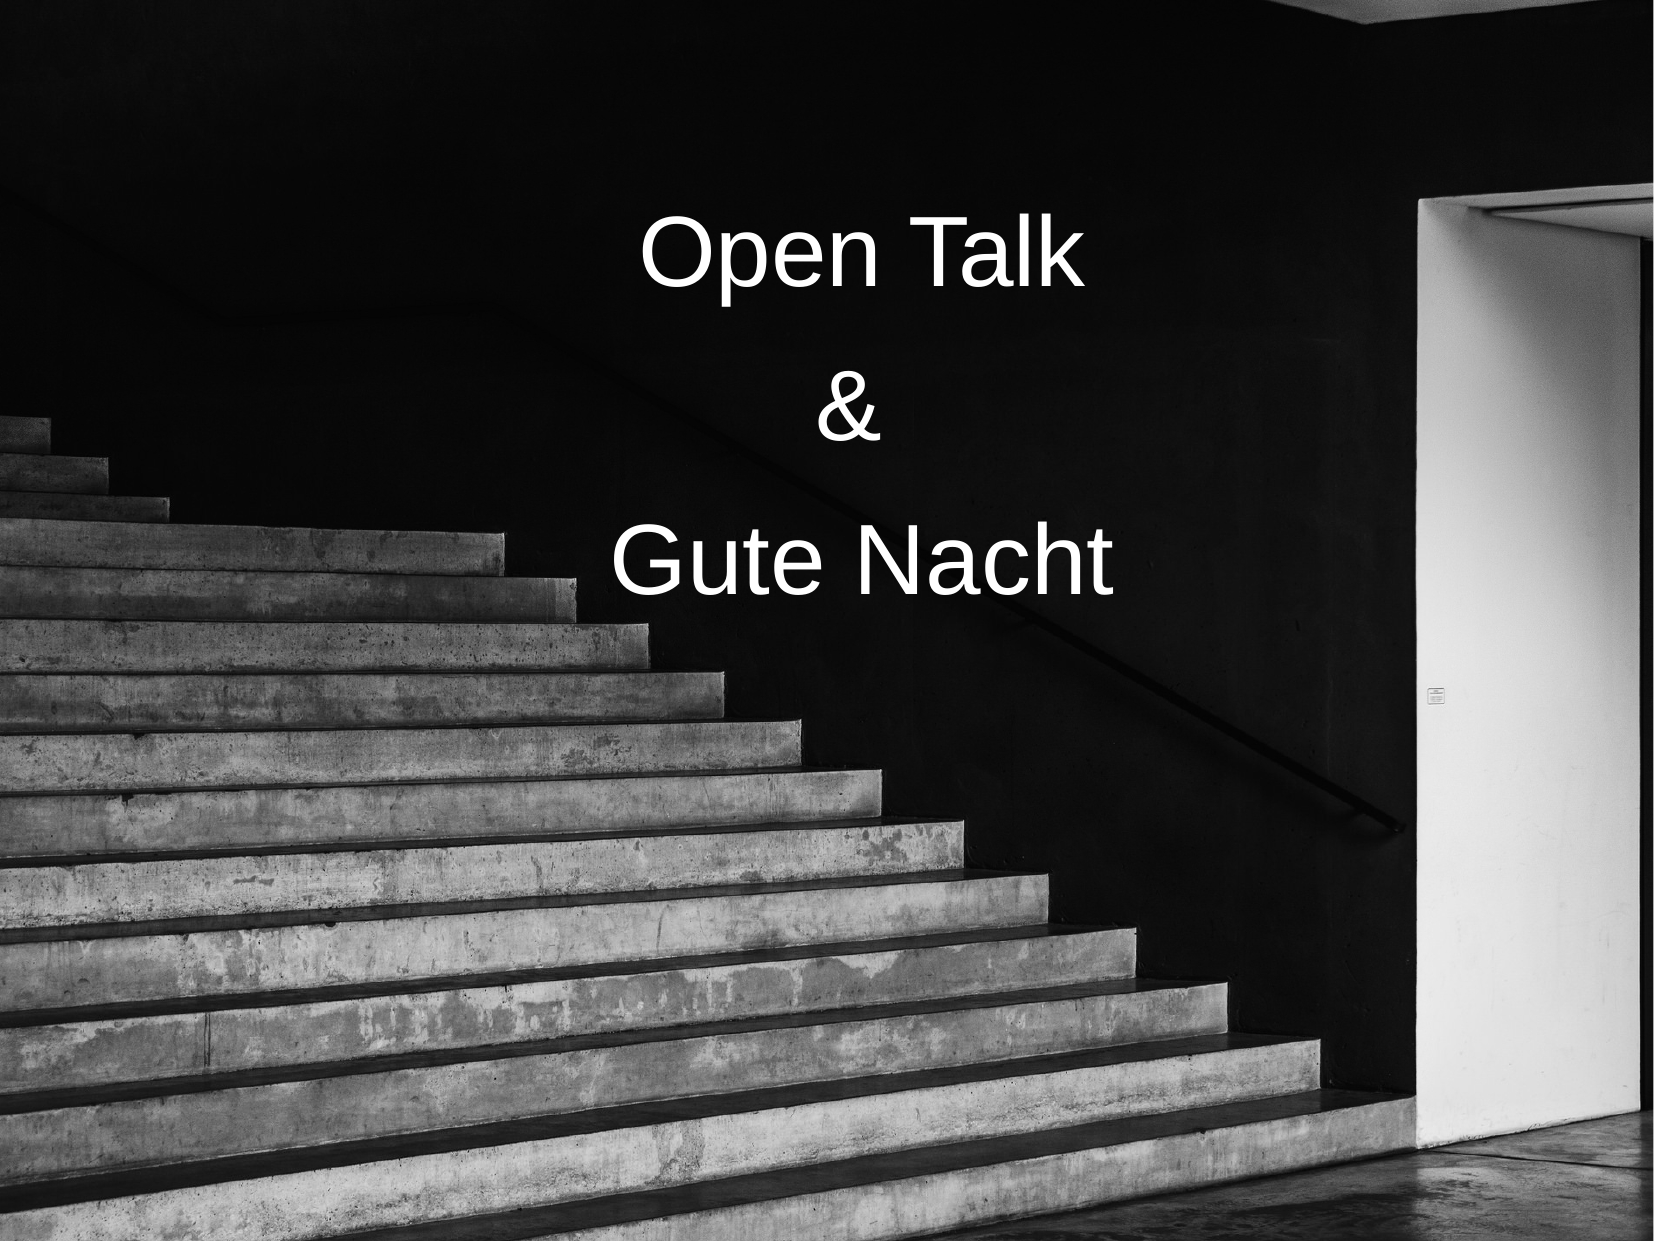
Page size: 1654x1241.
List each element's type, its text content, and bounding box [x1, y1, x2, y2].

picture [0, 0, 1654, 1241]
text_box Open Talk & Gute Nacht [259, 188, 1465, 623]
